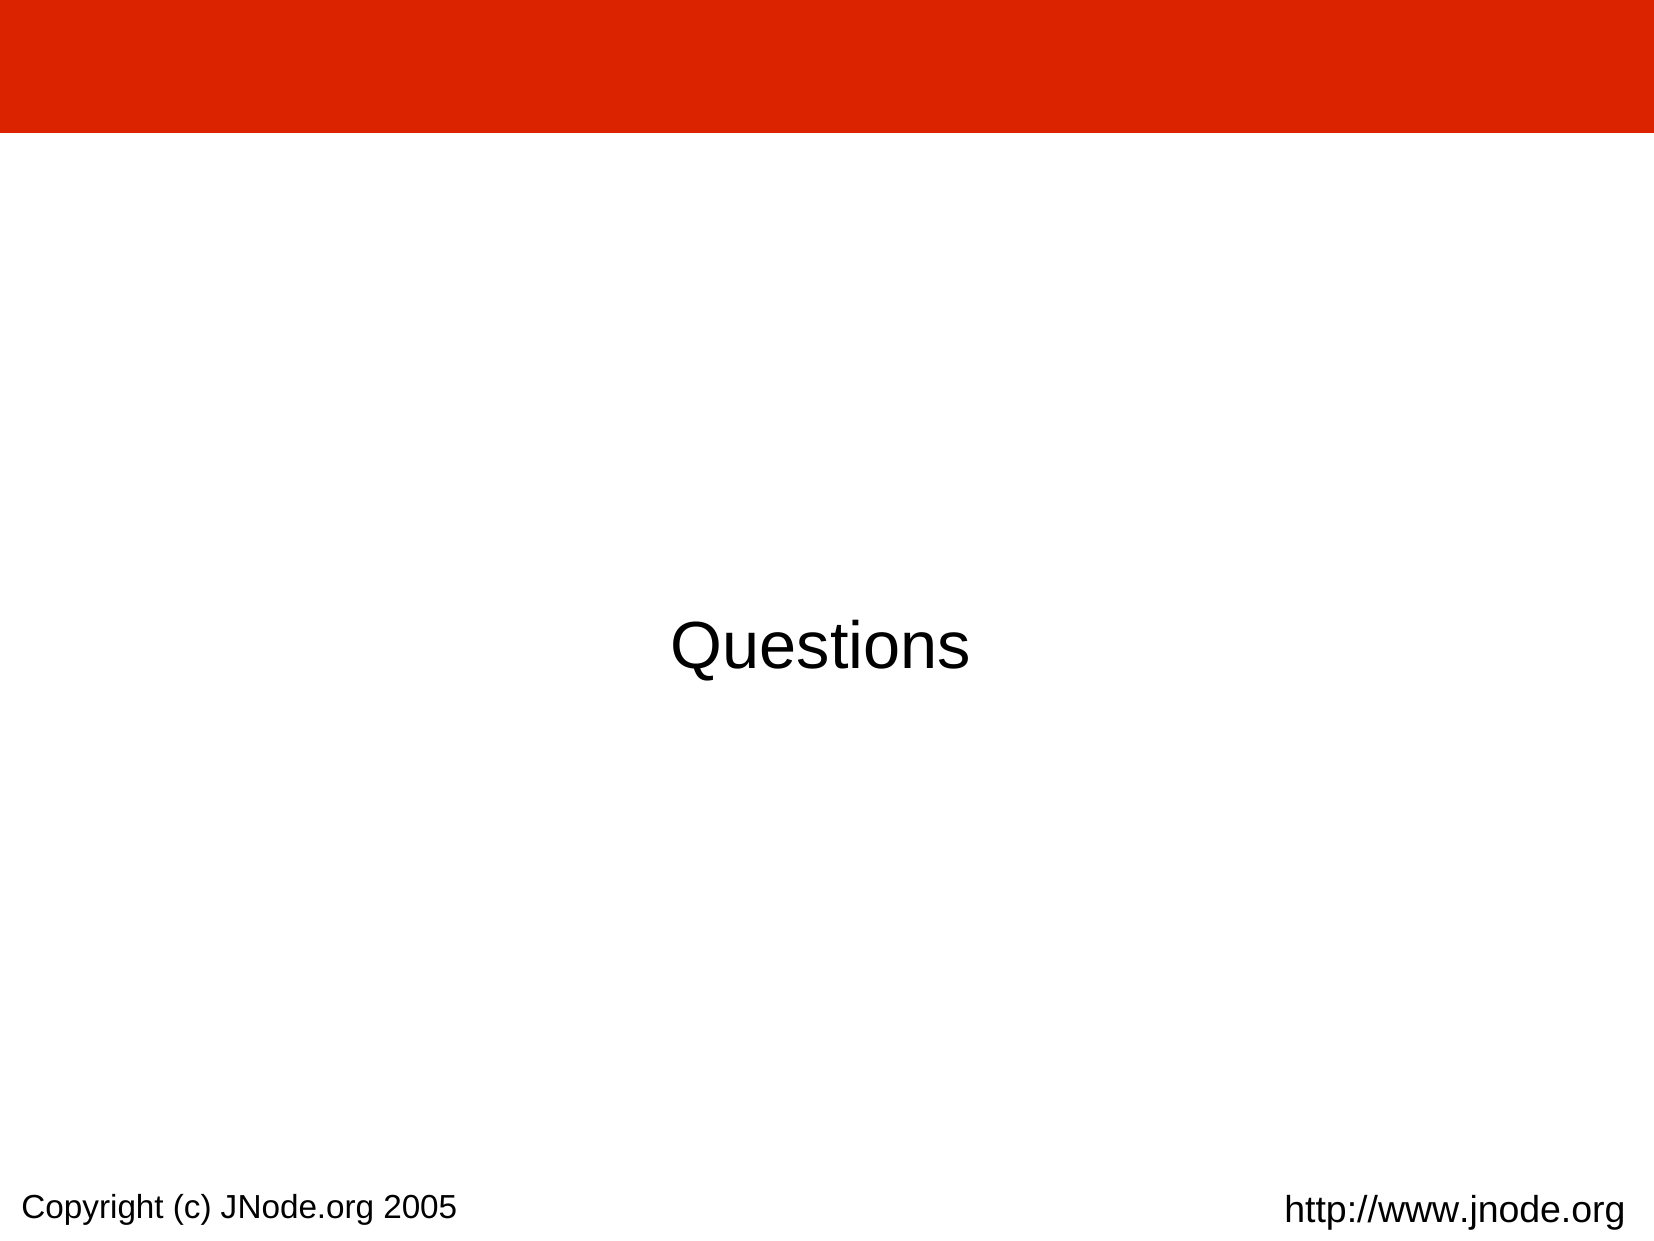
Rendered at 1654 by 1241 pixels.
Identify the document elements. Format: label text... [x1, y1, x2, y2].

title Questions [76, 561, 1565, 729]
